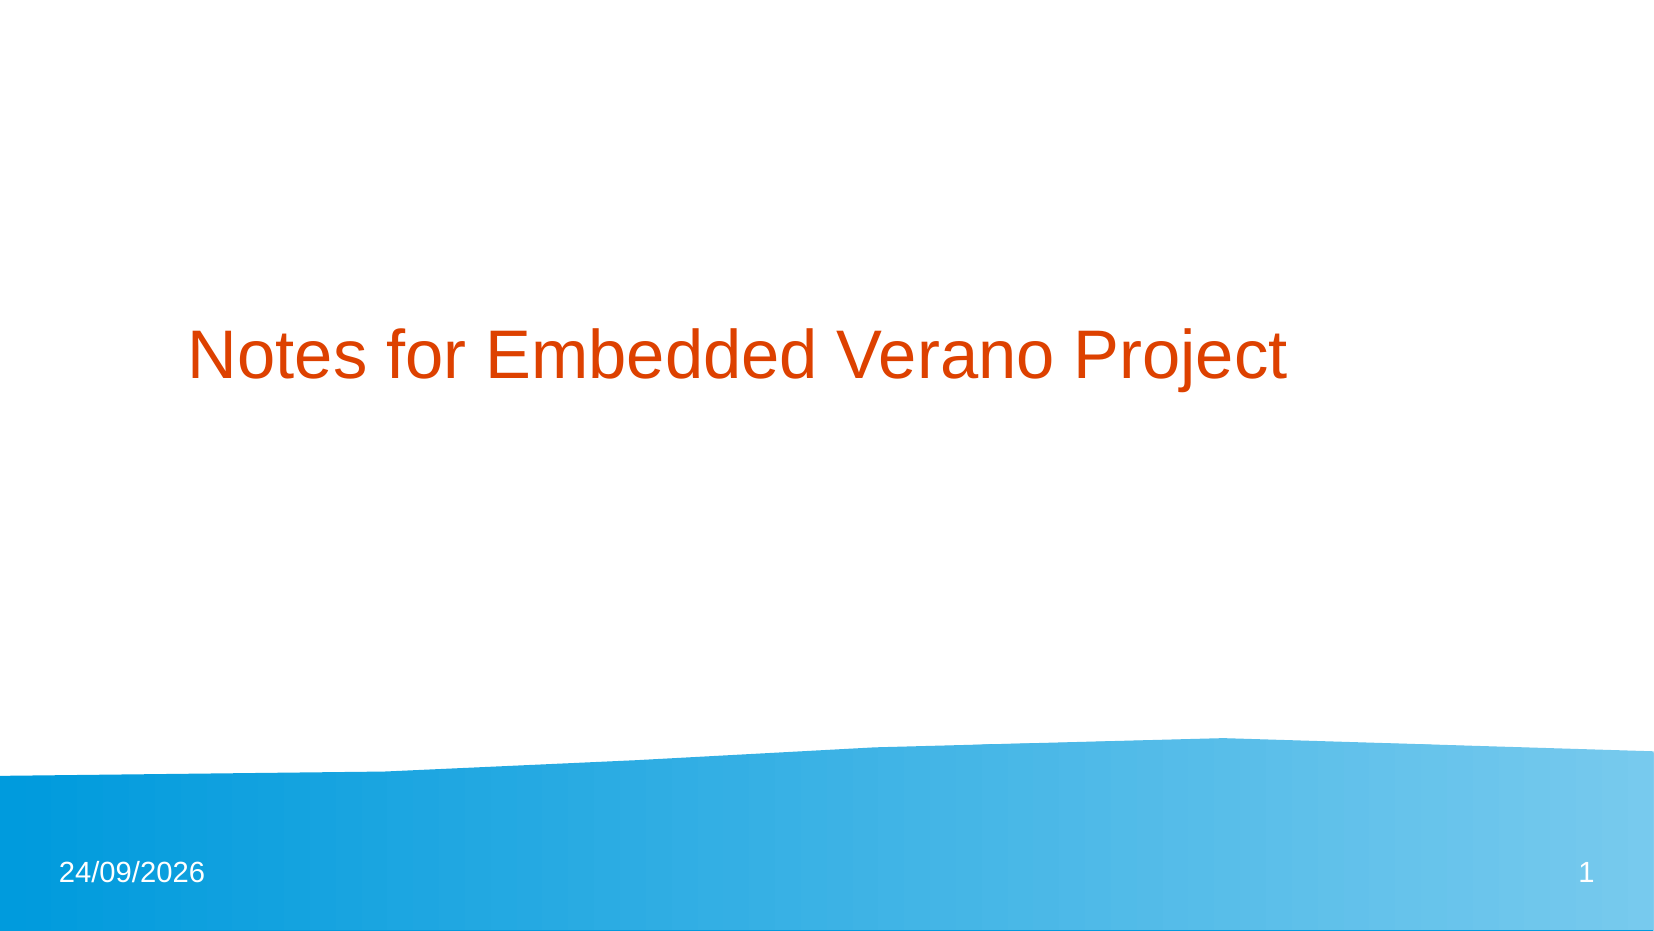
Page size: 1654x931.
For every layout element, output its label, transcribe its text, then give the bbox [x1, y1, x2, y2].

title Notes for Embedded Verano Project [0, 265, 1477, 443]
